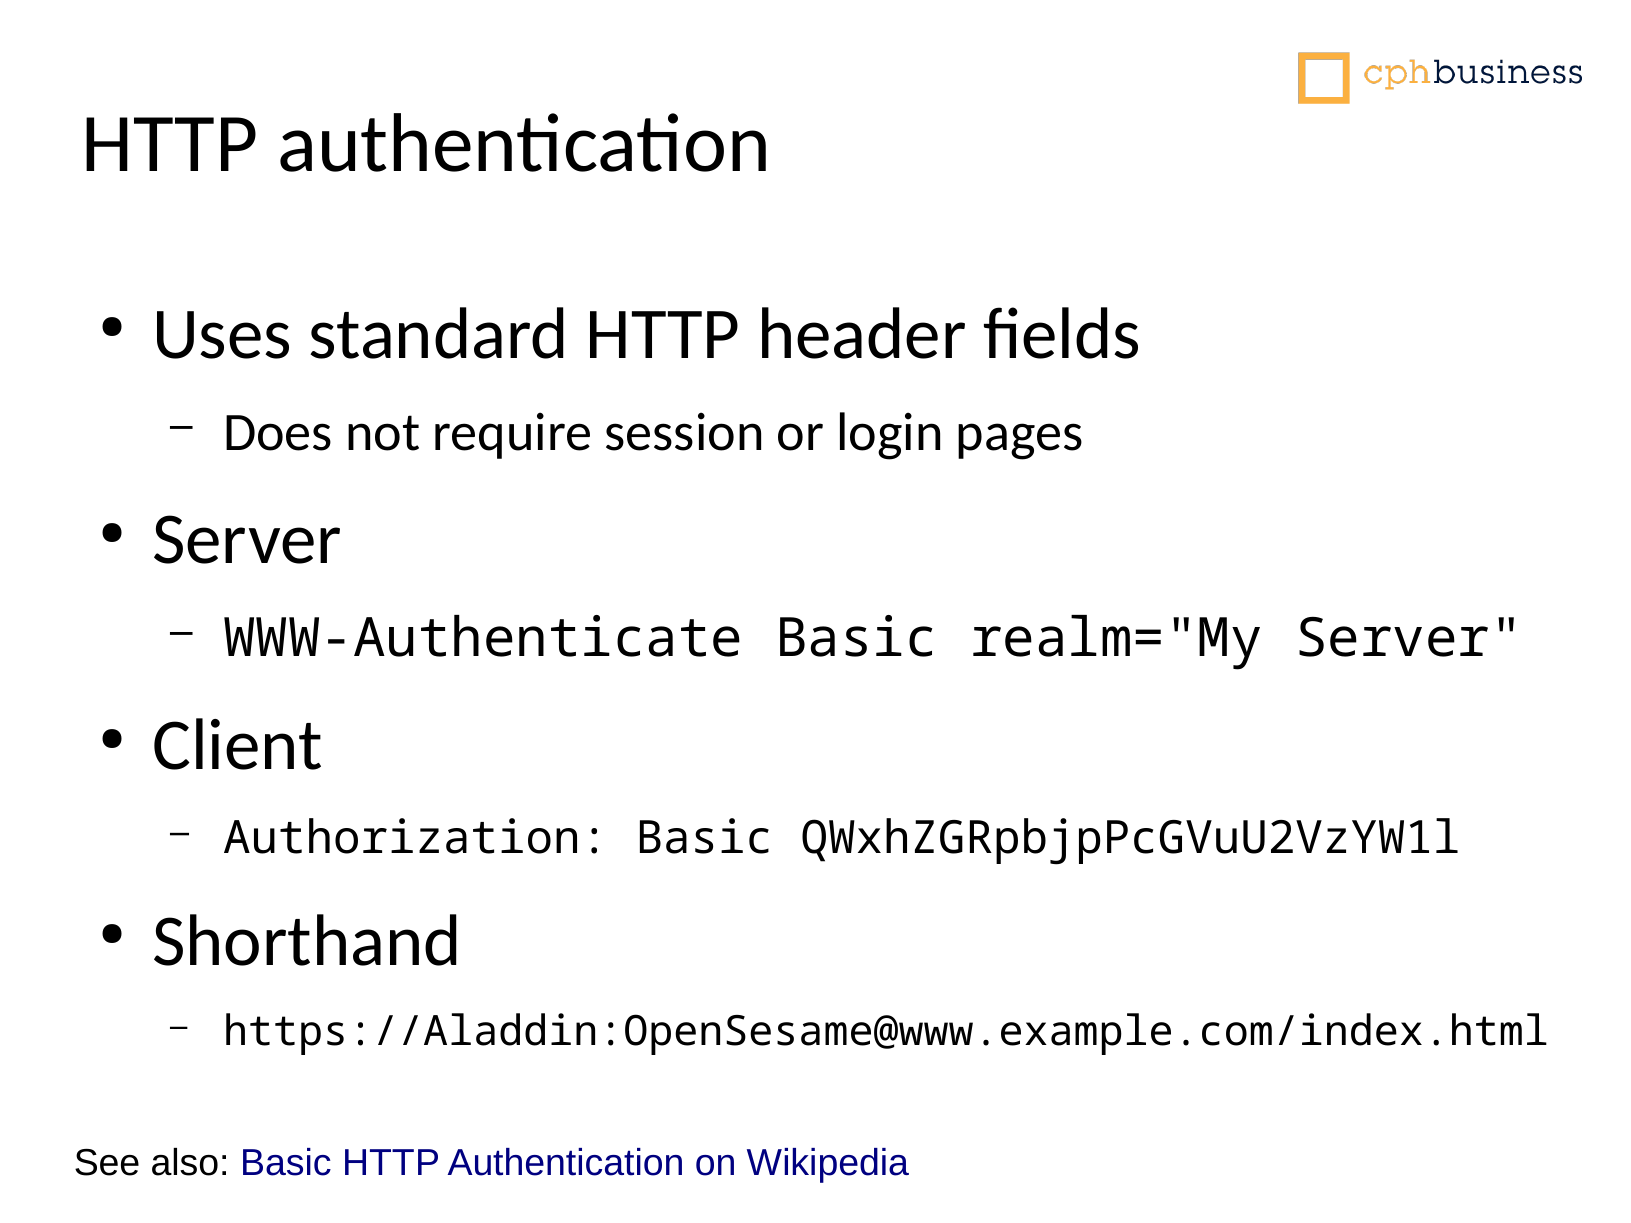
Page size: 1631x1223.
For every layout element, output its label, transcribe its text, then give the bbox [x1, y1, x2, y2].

title HTTP authentication [81, 48, 1549, 253]
list Uses standard HTTP header fields Does not require session or login pages Server WWW-Authenticate Basic realm="My Server" Client Authorization: Basic QWxhZGRpbjpPcGVuU2VzYW1l Shorthand https://Aladdin:OpenSesame@www.example.com/index.html [81, 285, 1549, 1092]
picture [1247, 1, 1631, 155]
text_box See also: Basic HTTP Authentication on Wikipedia [59, 1133, 1536, 1191]
